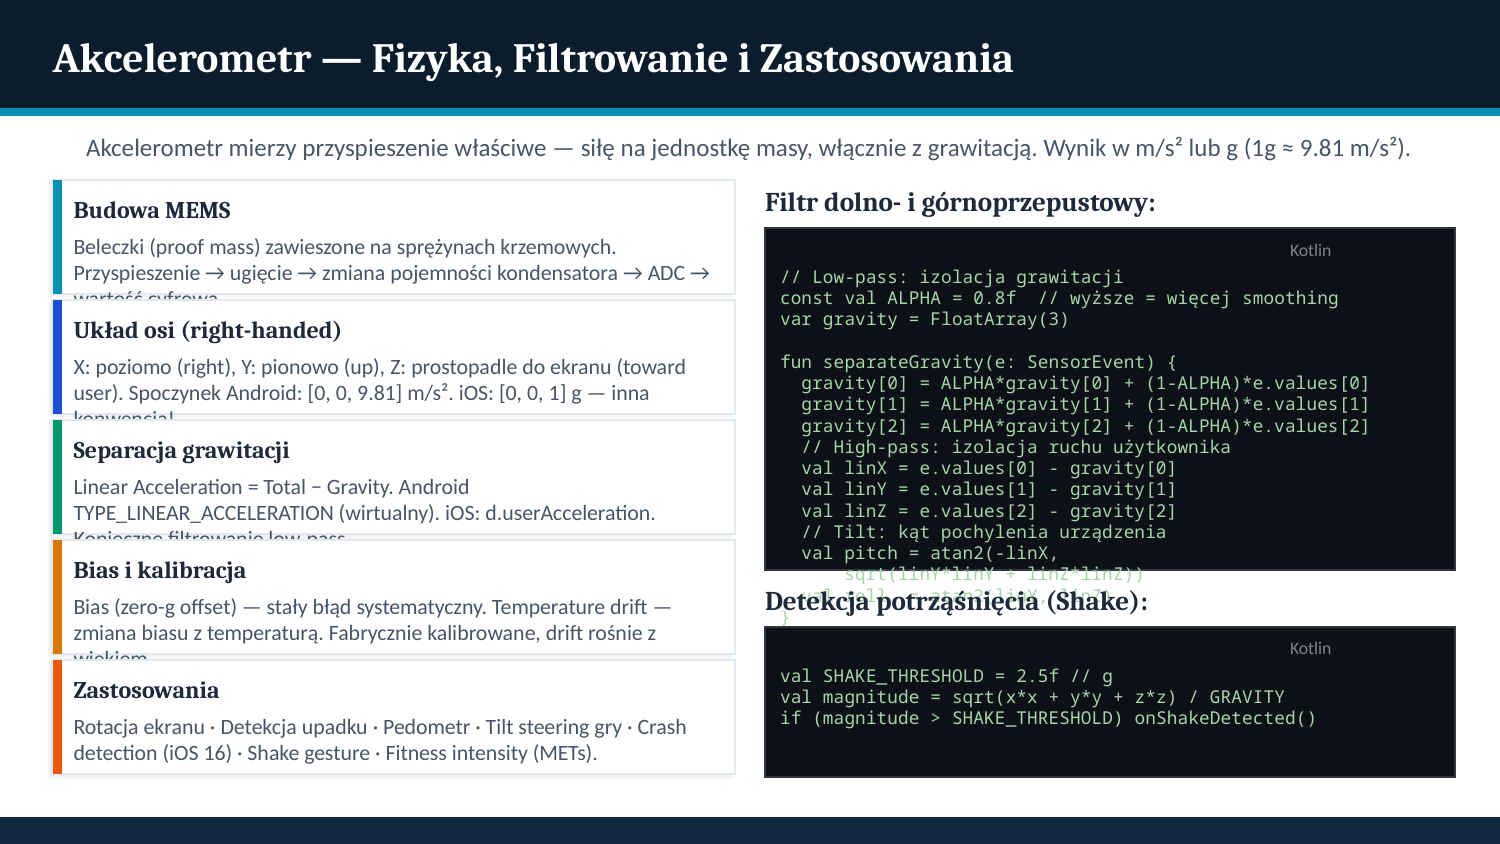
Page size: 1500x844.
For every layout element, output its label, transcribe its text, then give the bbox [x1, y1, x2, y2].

text_box Beleczki (proof mass) zawieszone na sprężynach krzemowych. Przyspieszenie → ugięcie → zmiana pojemności kondensatora → ADC → wartość cyfrowa. [73, 233, 726, 284]
text_box Kotlin [1290, 235, 1440, 263]
text_box [52, 420, 735, 534]
text_box Budowa MEMS [73, 189, 726, 228]
text_box Układ osi (right-handed) [73, 309, 726, 348]
text_box Separacja grawitacji [73, 429, 726, 468]
text_box Rotacja ekranu · Detekcja upadku · Pedometr · Tilt steering gry · Crash detection (iOS 16) · Shake gesture · Fitness intensity (METs). [73, 713, 726, 764]
text_box Bias i kalibracja [73, 549, 726, 588]
text_box [0, 817, 1500, 844]
text_box X: poziomo (right), Y: pionowo (up), Z: prostopadle do ekranu (toward user). Spoczynek Android: [0, 0, 9.81] m/s². iOS: [0, 0, 1] g — inna konwencja! [73, 353, 726, 404]
text_box [52, 540, 735, 654]
text_box Bias (zero-g offset) — stały błąd systematyczny. Temperature drift — zmiana biasu z temperaturą. Fabrycznie kalibrowane, drift rośnie z wiekiem. [73, 593, 726, 644]
text_box [765, 228, 1455, 570]
text_box Akcelerometr mierzy przyspieszenie właściwe — siłę na jednostkę masy, włącznie z grawitacją. Wynik w m/s² lub g (1g ≈ 9.81 m/s²). [53, 123, 1448, 171]
text_box [52, 300, 735, 414]
text_box Filtr dolno- i górnoprzepustowy: [765, 180, 1455, 222]
text_box val SHAKE_THRESHOLD = 2.5f // g val magnitude = sqrt(x*x + y*y + z*z) / GRAVITY if (magnitude > SHAKE_THRESHOLD) onShakeDetected() [780, 664, 1443, 766]
text_box Detekcja potrząśnięcia (Shake): [765, 579, 1455, 621]
text_box Zastosowania [73, 669, 726, 708]
text_box [52, 660, 735, 774]
text_box // Low-pass: izolacja grawitacji const val ALPHA = 0.8f // wyższe = więcej smoothing var gravity = FloatArray(3) fun separateGravity(e: SensorEvent) { gravity[0] = ALPHA*gravity[0] + (1-ALPHA)*e.values[0] gravity[1] = ALPHA*gravity[1] + (1-ALPHA)*e.values[1] gravity[2] = ALPHA*gravity[2] + (1-ALPHA)*e.values[2] // High-pass: izolacja ruchu użytkownika val linX = e.values[0] - gravity[0] val linY = e.values[1] - gravity[1] val linZ = e.values[2] - gravity[2] // Tilt: kąt pochylenia urządzenia val pitch = atan2(-linX, sqrt(linY*linY + linZ*linZ)) val roll = atan2(linY, linZ) } [780, 266, 1443, 560]
text_box [52, 180, 735, 294]
text_box [765, 627, 1455, 777]
text_box Akcelerometr — Fizyka, Filtrowanie i Zastosowania [53, 9, 1448, 102]
text_box [0, 0, 1500, 116]
text_box Linear Acceleration = Total − Gravity. Android TYPE_LINEAR_ACCELERATION (wirtualny). iOS: d.userAcceleration. Konieczne filtrowanie low-pass. [73, 473, 726, 524]
text_box Kotlin [1290, 634, 1440, 661]
